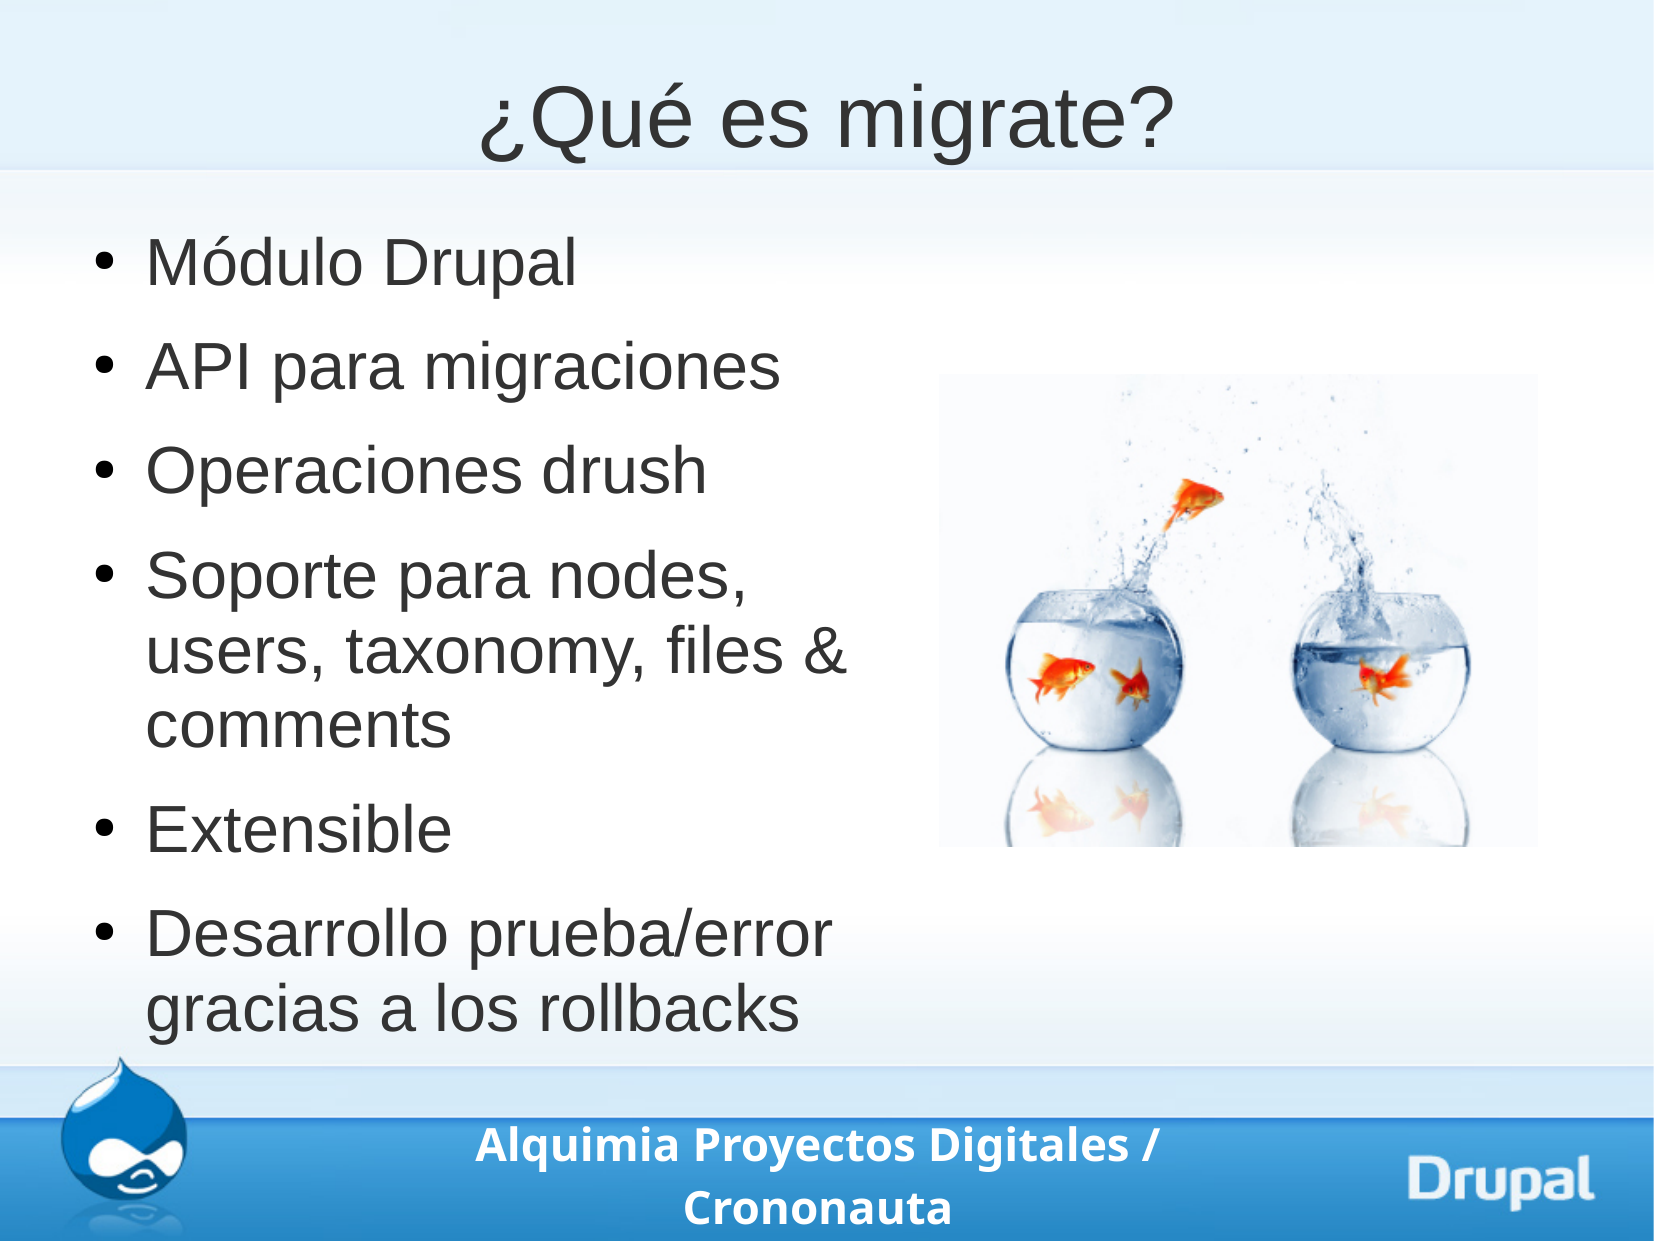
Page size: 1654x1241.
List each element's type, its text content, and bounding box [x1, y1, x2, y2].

title ¿Qué es migrate? [82, 23, 1571, 212]
text_box Alquimia Proyectos Digitales / Crononauta [355, 1119, 1281, 1232]
picture [0, 0, 1654, 1241]
list Módulo Drupal API para migraciones Operaciones drush Soporte para nodes, users, taxonomy, files & comments Extensible Desarrollo prueba/error gracias a los rollbacks [75, 225, 901, 1046]
